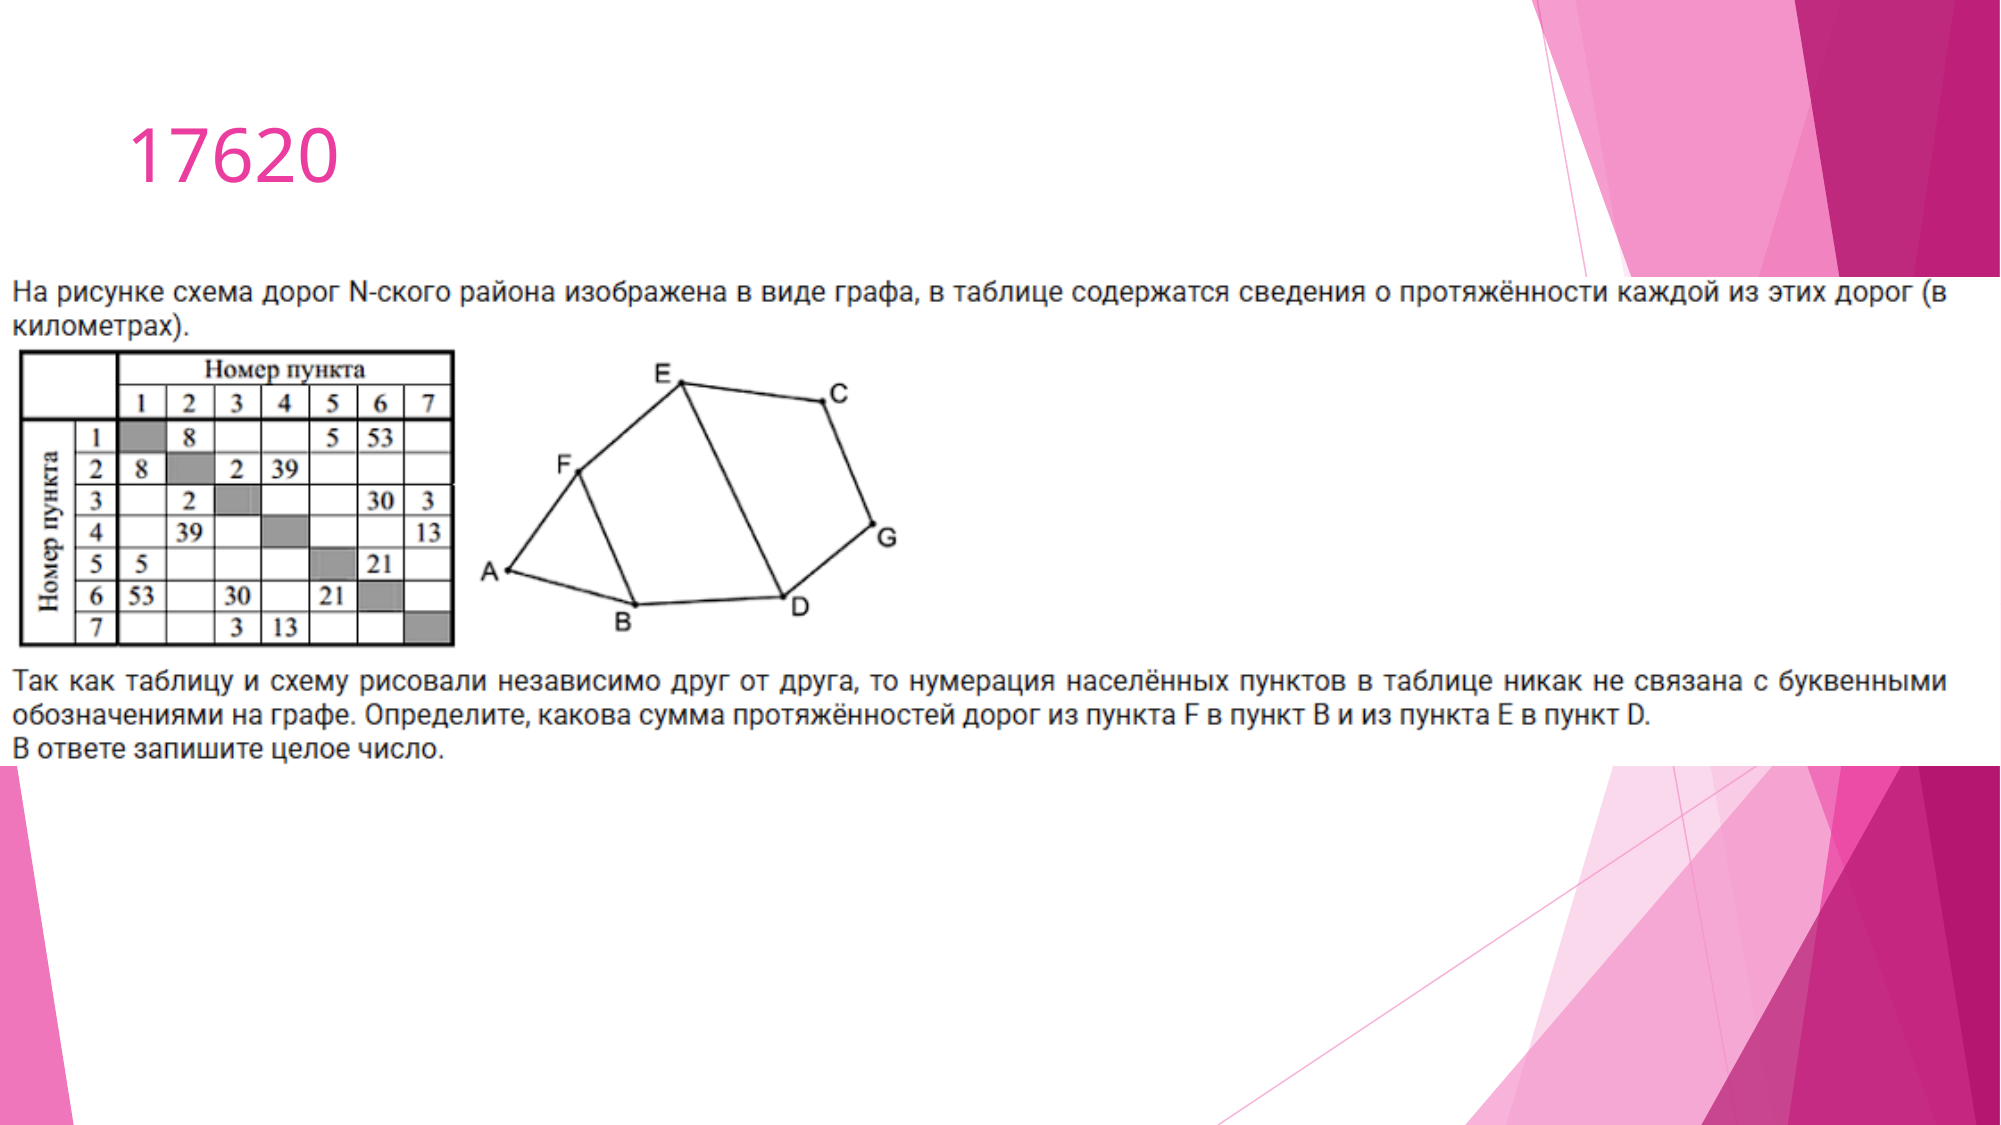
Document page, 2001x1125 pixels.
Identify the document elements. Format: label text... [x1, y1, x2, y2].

picture [0, 277, 2000, 767]
title 17620 [111, 99, 1522, 277]
